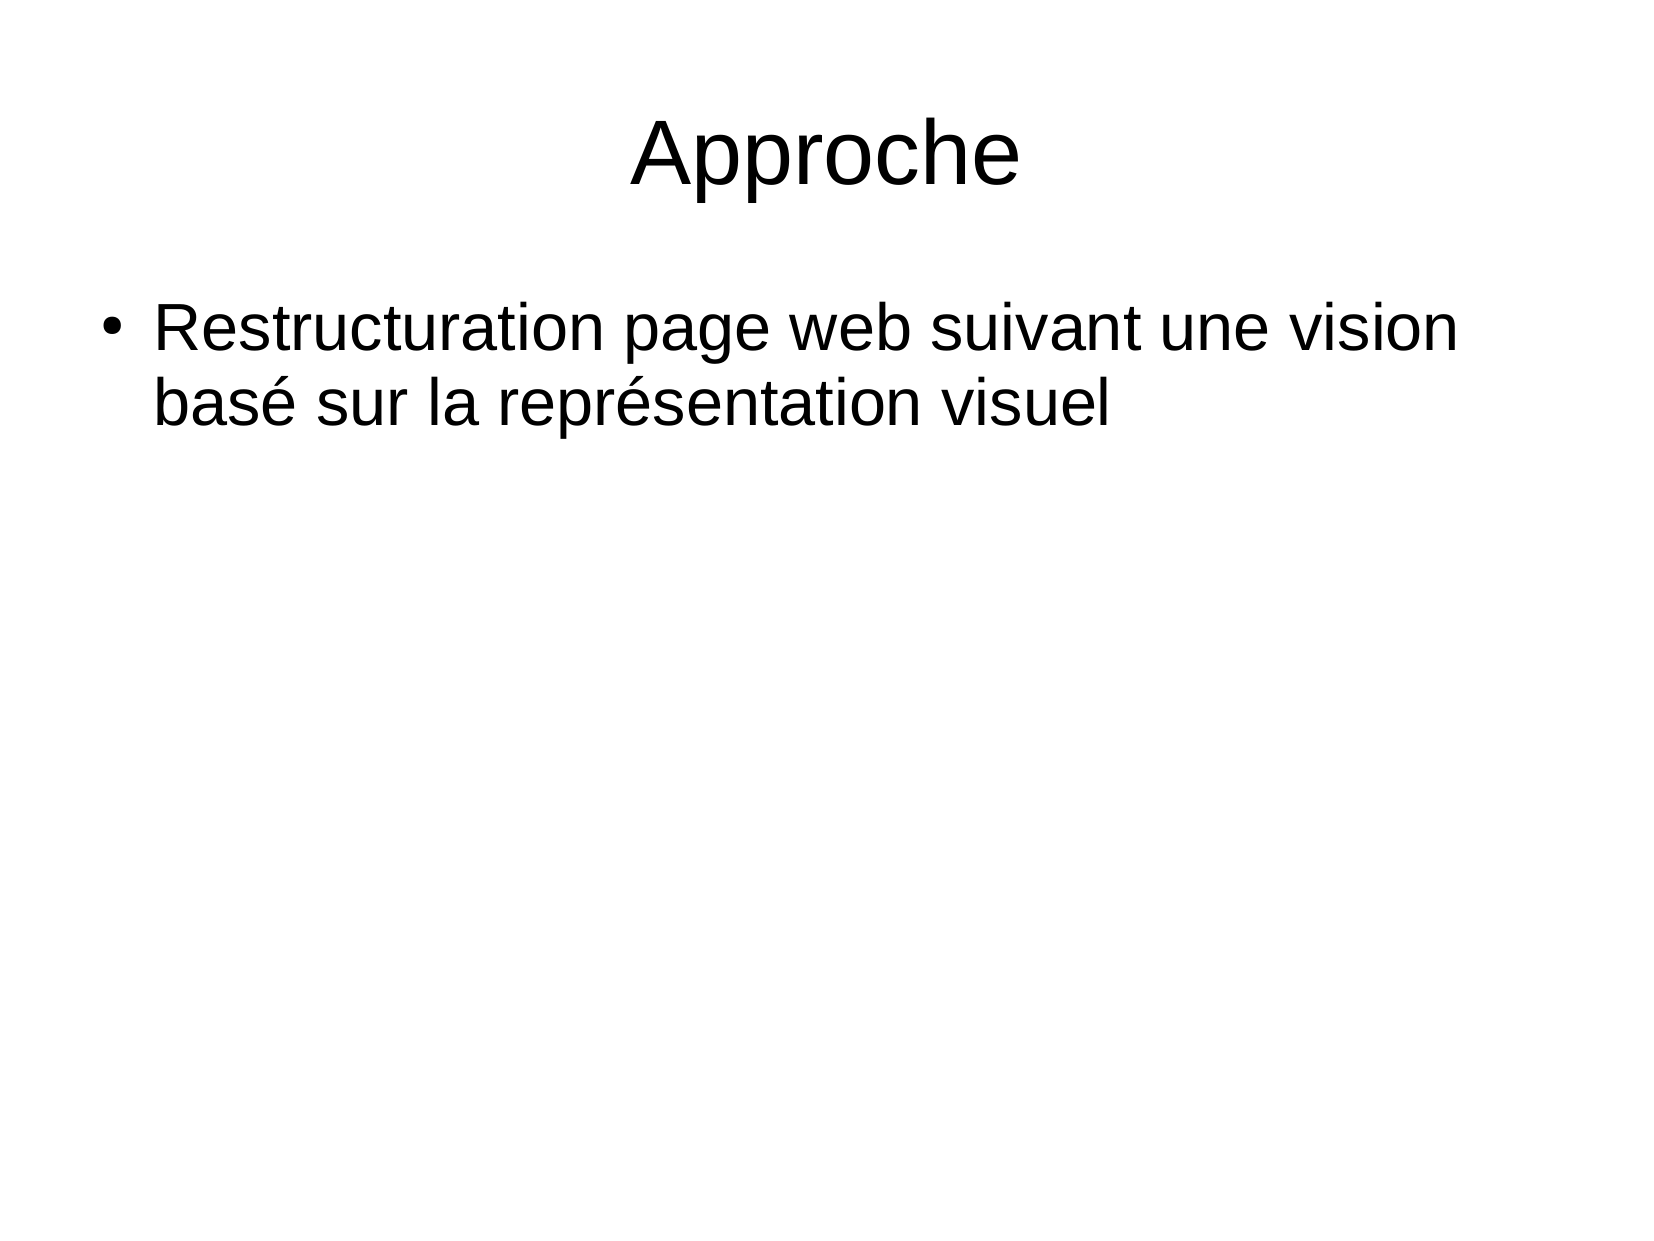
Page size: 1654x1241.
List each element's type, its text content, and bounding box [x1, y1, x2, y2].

title Approche [82, 49, 1571, 257]
list Restructuration page web suivant une vision basé sur la représentation visuel [82, 290, 1538, 1010]
